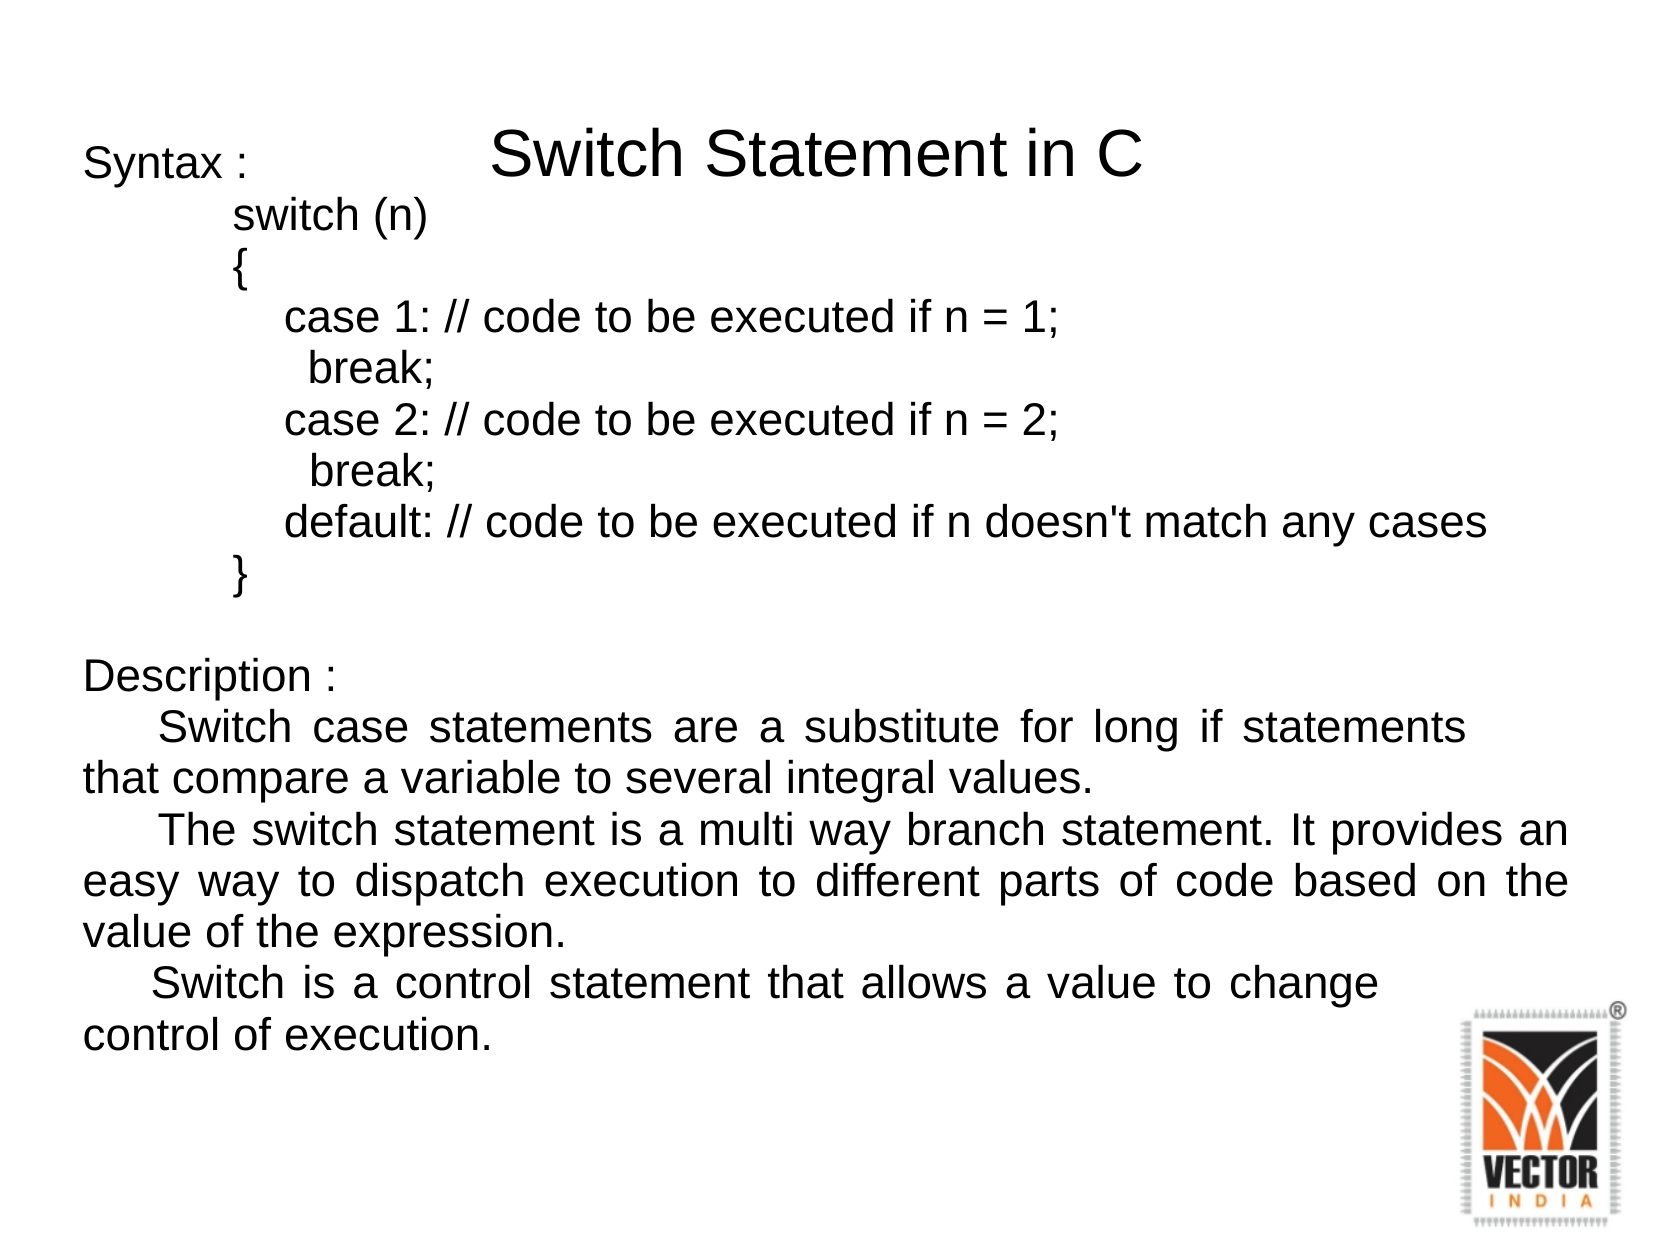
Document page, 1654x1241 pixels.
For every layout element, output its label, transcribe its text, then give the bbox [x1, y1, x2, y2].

picture [1432, 996, 1654, 1237]
subtitle Syntax : switch (n) { case 1: // code to be executed if n = 1; break; case 2: // code to be executed if n = 2; break; default: // code to be executed if n doesn't match any cases } Description : Switch case statements are a substitute for long if statements that compare a variable to several integral values. The switch statement is a multi way branch statement. It provides an easy way to dispatch execution to different parts of code based on the value of the expression. Switch is a control statement that allows a value to change control of execution. [82, 0, 1571, 1241]
